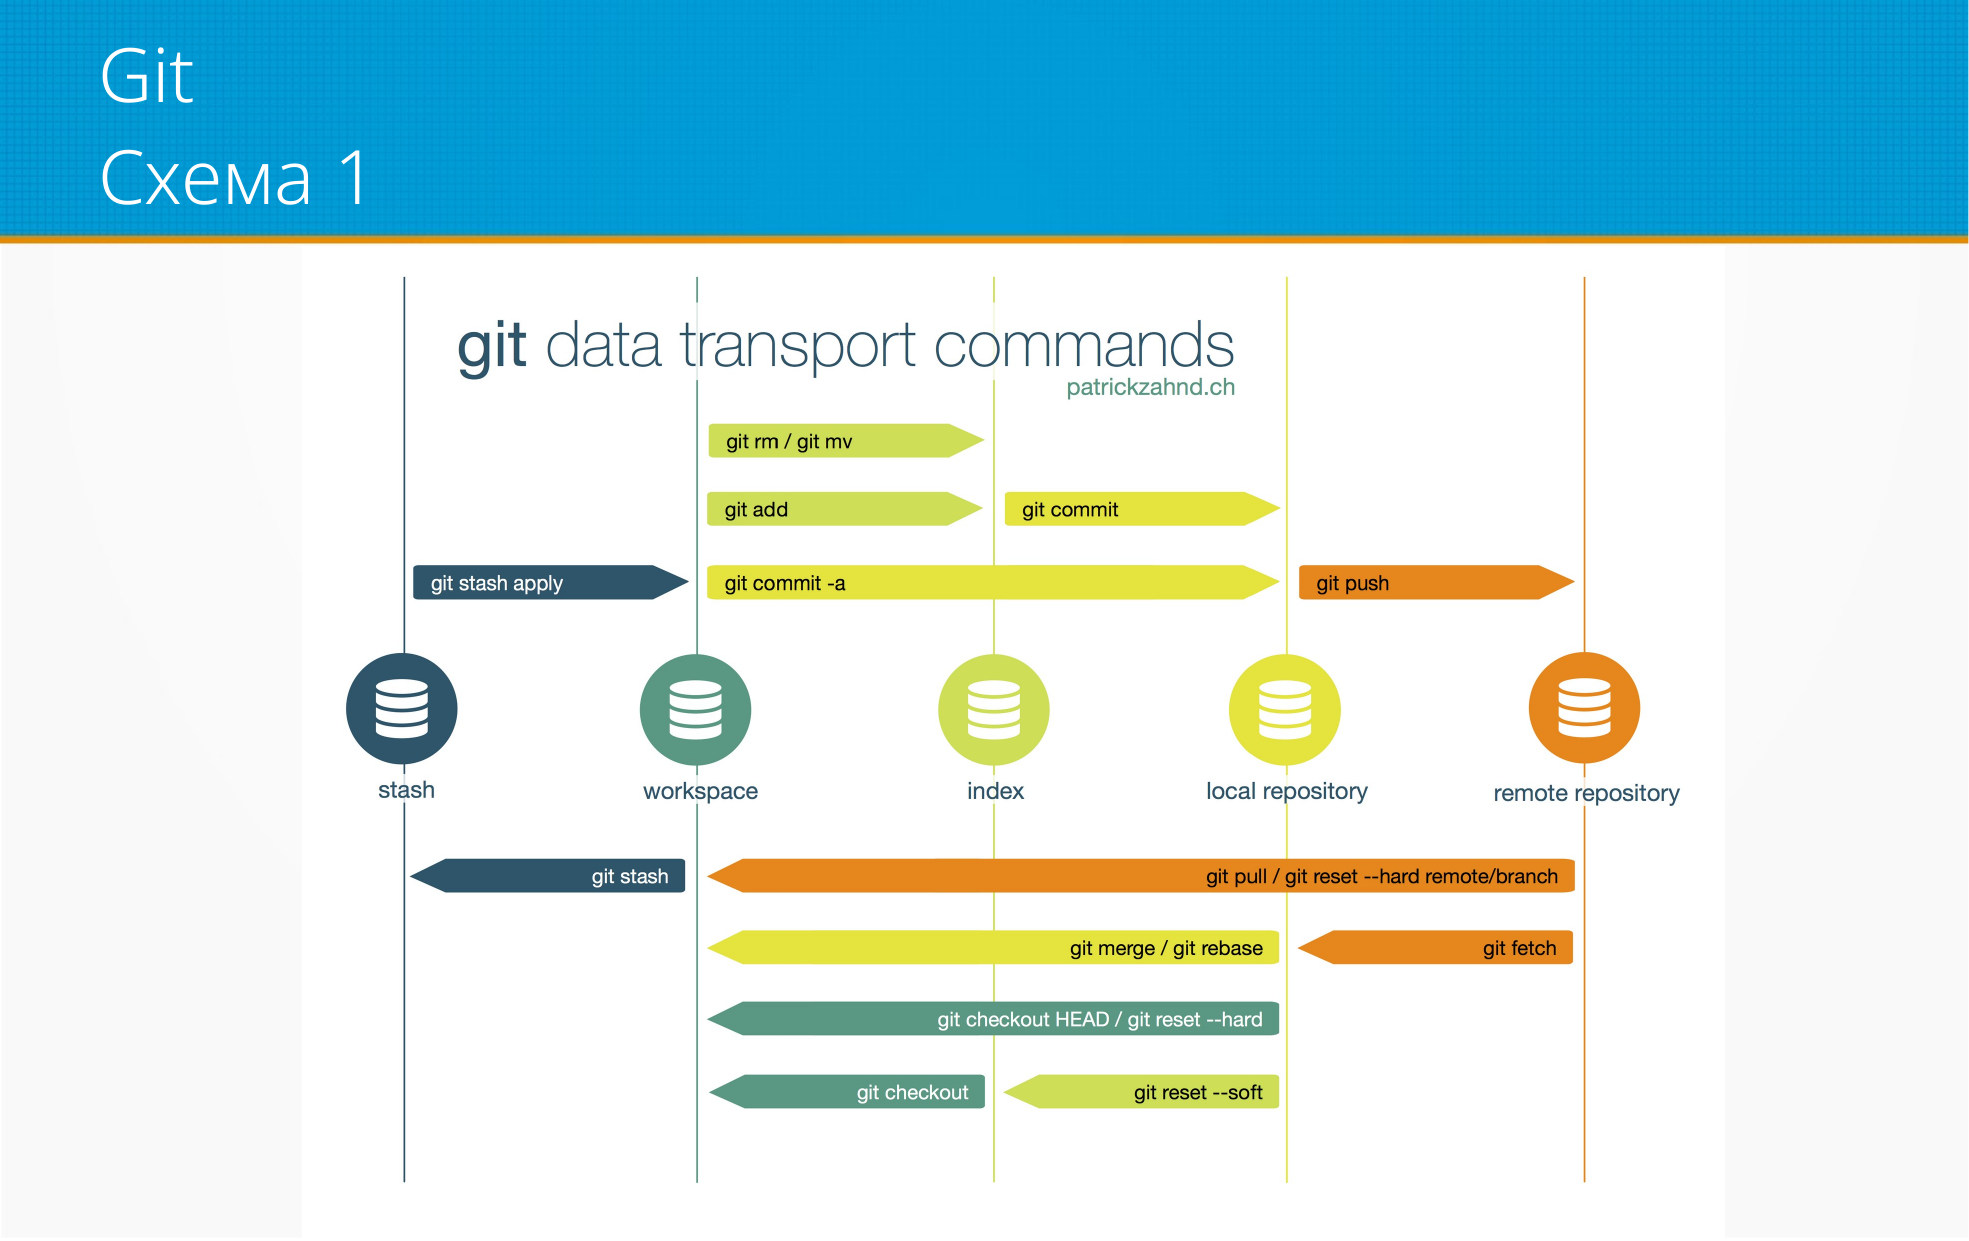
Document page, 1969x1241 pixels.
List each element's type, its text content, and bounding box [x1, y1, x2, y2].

title Git Схема 1 [98, 19, 1870, 227]
picture [0, 233, 1969, 1241]
